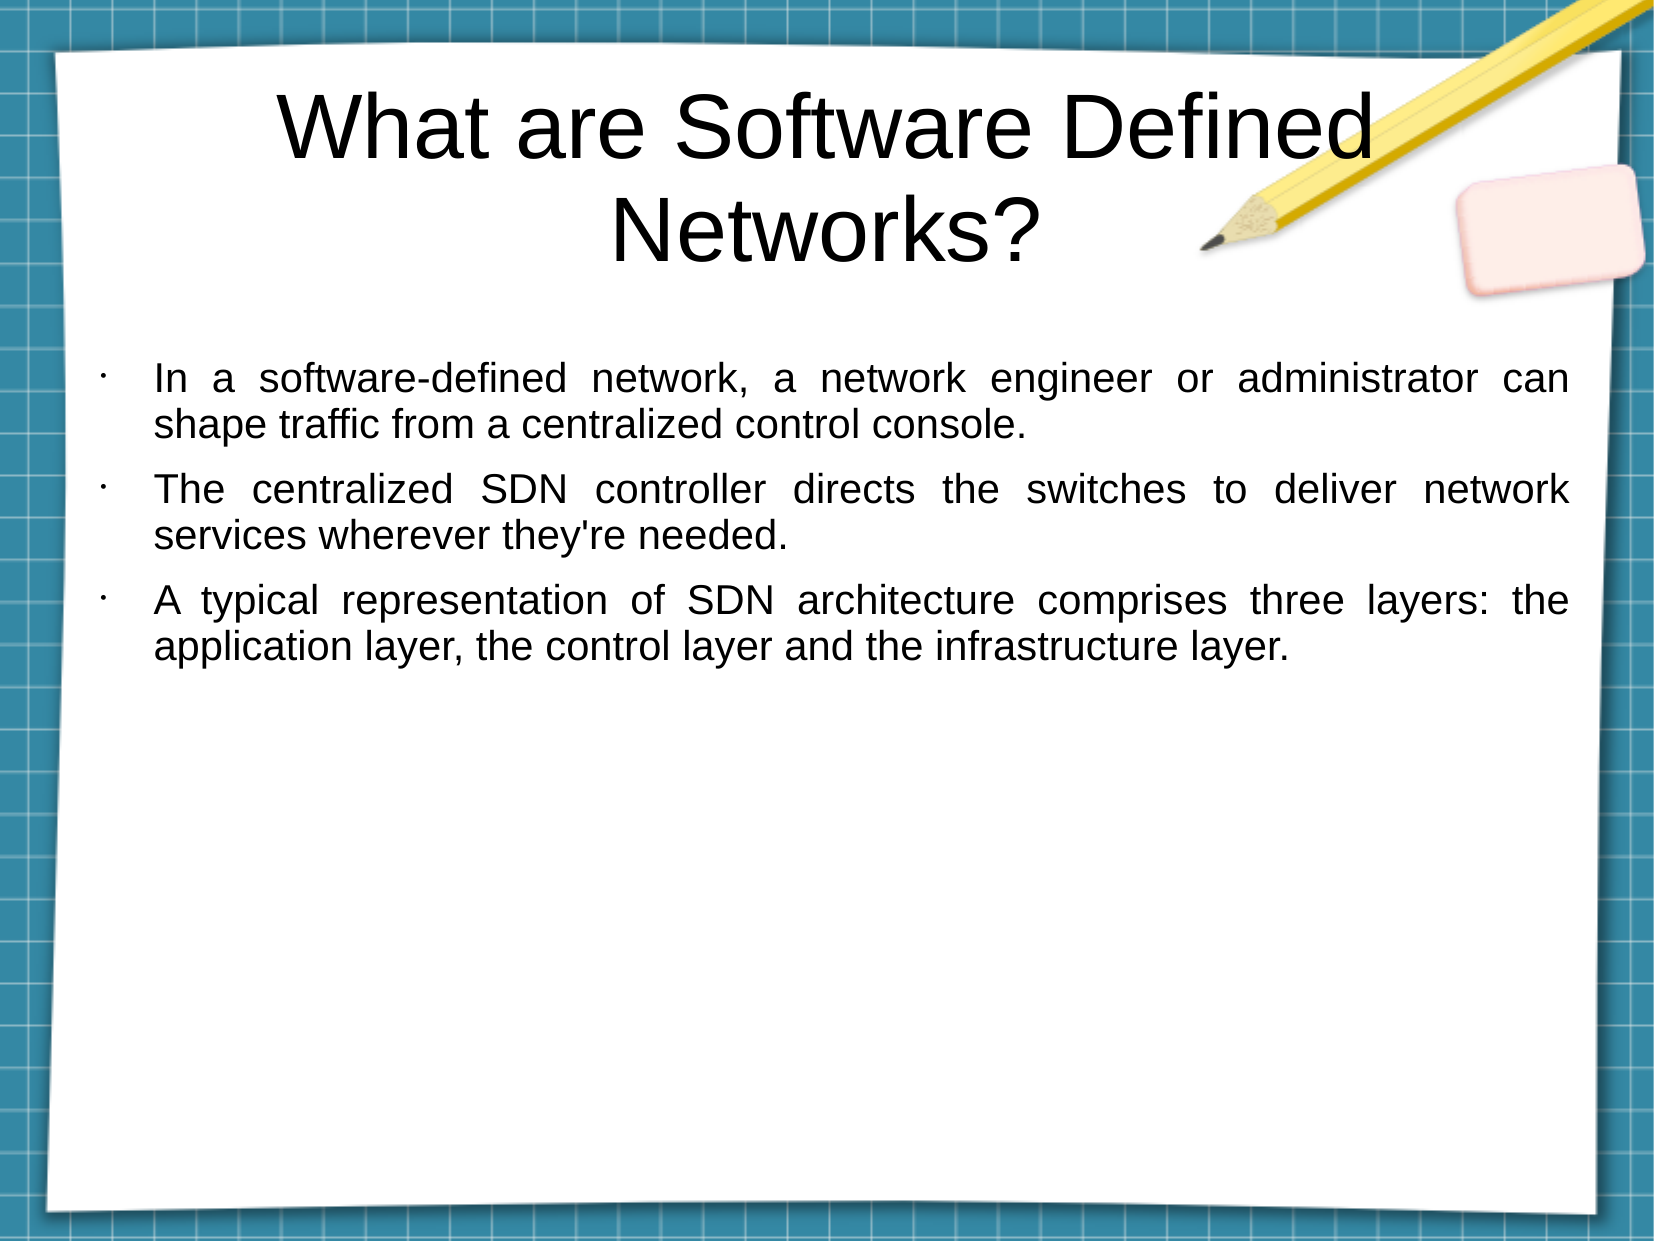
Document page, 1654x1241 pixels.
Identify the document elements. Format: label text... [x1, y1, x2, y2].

picture [0, 0, 1654, 1241]
title What are Software Defined Networks? [82, 75, 1571, 283]
list In a software-defined network, a network engineer or administrator can shape traffic from a centralized control console. The centralized SDN controller directs the switches to deliver network services wherever they're needed. A typical representation of SDN architecture comprises three layers: the application layer, the control layer and the infrastructure layer. [82, 290, 1571, 1010]
